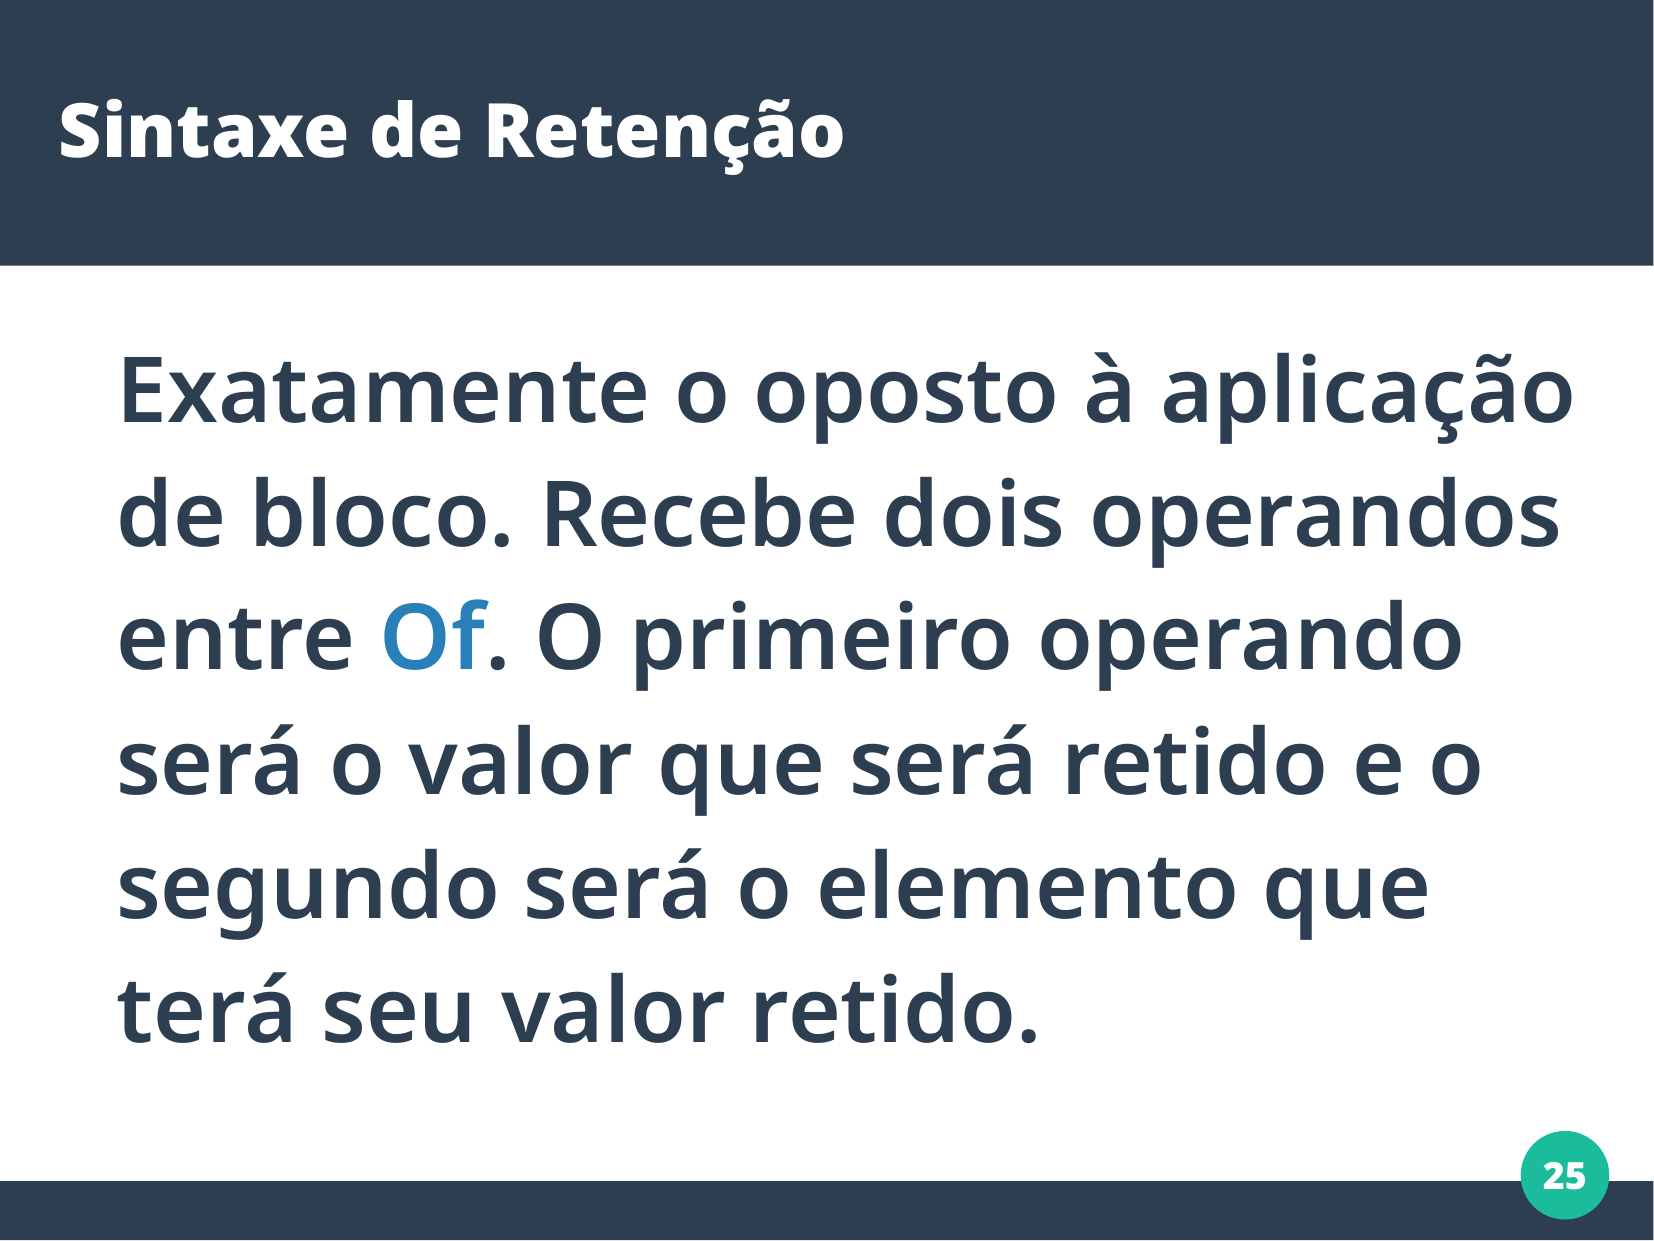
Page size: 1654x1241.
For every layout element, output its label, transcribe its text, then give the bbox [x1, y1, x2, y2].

list Exatamente o oposto à aplicação de bloco. Recebe dois operandos entre Of. O primeiro operando será o valor que será retido e o segundo será o elemento que terá seu valor retido. [59, 324, 1595, 1152]
title Sintaxe de Retenção [59, 49, 1595, 207]
